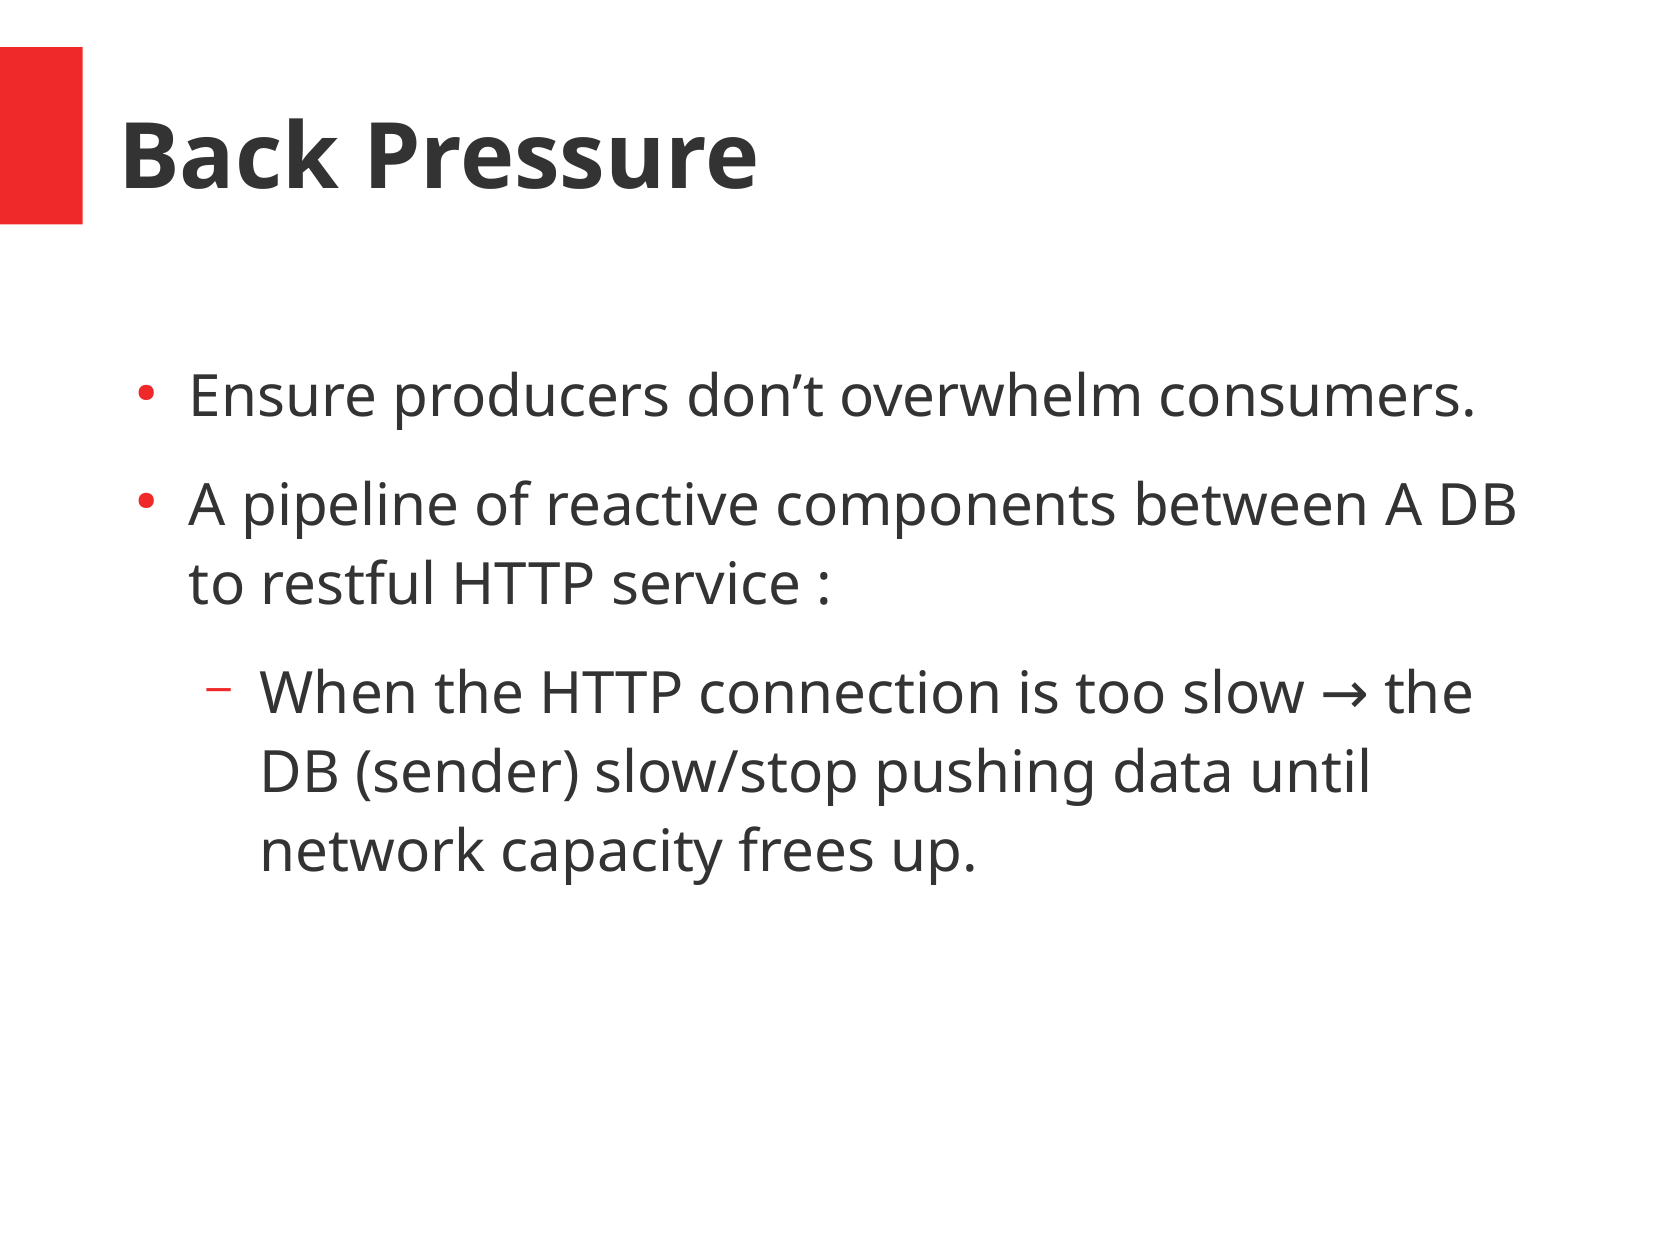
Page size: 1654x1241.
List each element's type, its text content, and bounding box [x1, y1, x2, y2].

title Back Pressure [118, 49, 1571, 257]
list Ensure producers don’t overwhelm consumers. A pipeline of reactive components between A DB to restful HTTP service : When the HTTP connection is too slow → the DB (sender) slow/stop pushing data until network capacity frees up. [118, 354, 1536, 1074]
